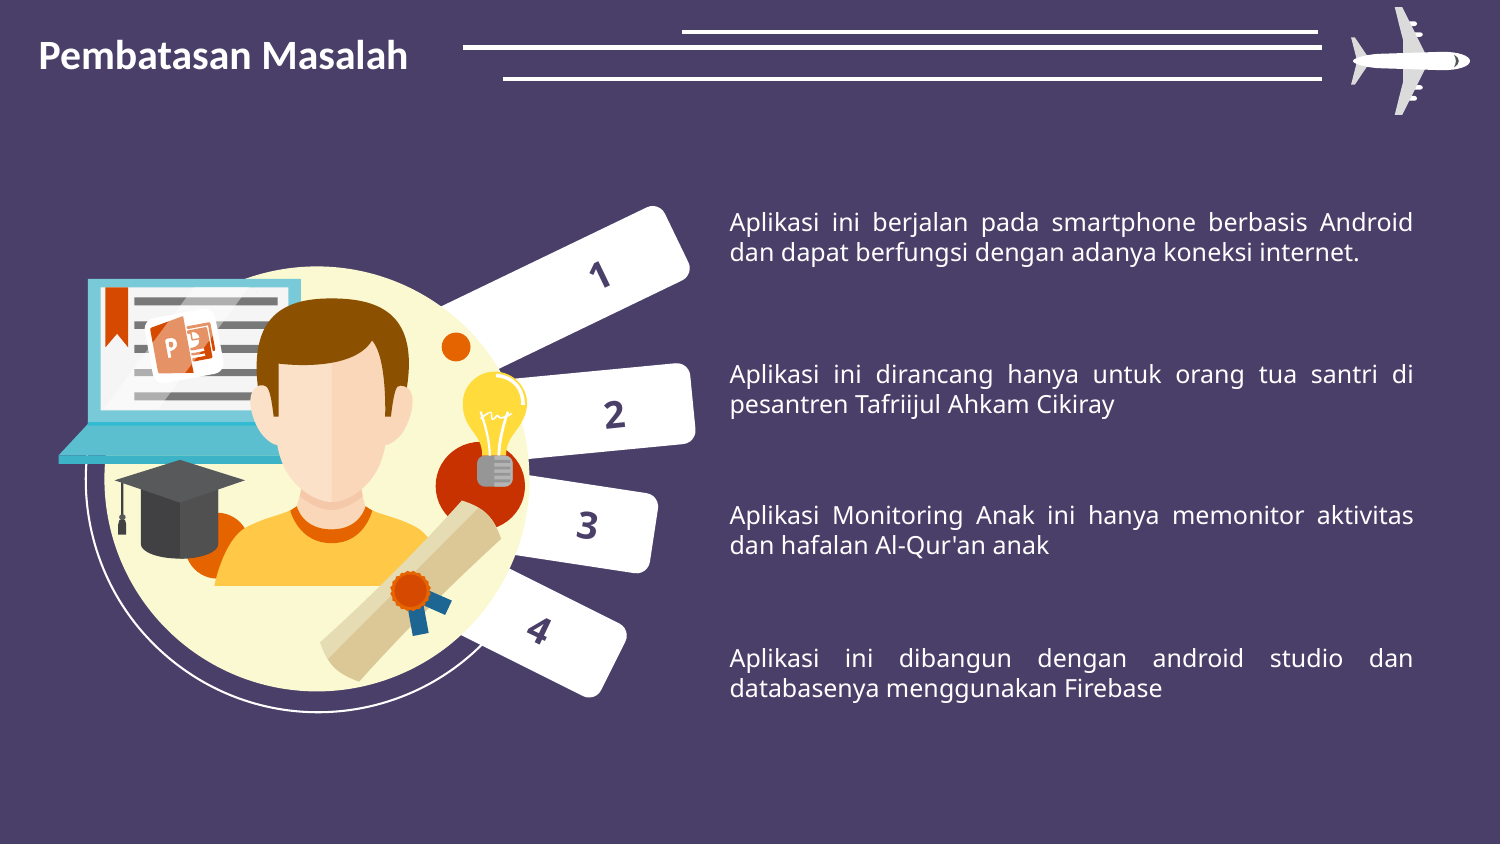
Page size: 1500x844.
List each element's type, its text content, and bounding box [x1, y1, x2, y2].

text_box 2 [522, 372, 728, 453]
text_box [58, 205, 695, 698]
text_box Aplikasi ini dirancang hanya untuk orang tua santri di pesantren Tafriijul Ahkam Cikiray [714, 351, 1430, 427]
text_box 1 [492, 202, 707, 347]
text_box 4 [504, 590, 633, 695]
text_box Aplikasi ini berjalan pada smartphone berbasis Android dan dapat berfungsi dengan adanya koneksi internet. [714, 199, 1430, 274]
text_box Pembatasan Masalah [23, 20, 424, 86]
text_box 3 [558, 490, 680, 567]
text_box Aplikasi ini dibangun dengan android studio dan databasenya menggunakan Firebase [714, 634, 1430, 710]
picture [1351, 7, 1471, 115]
text_box Aplikasi Monitoring Anak ini hanya memonitor aktivitas dan hafalan Al-Qur'an anak [714, 492, 1430, 567]
